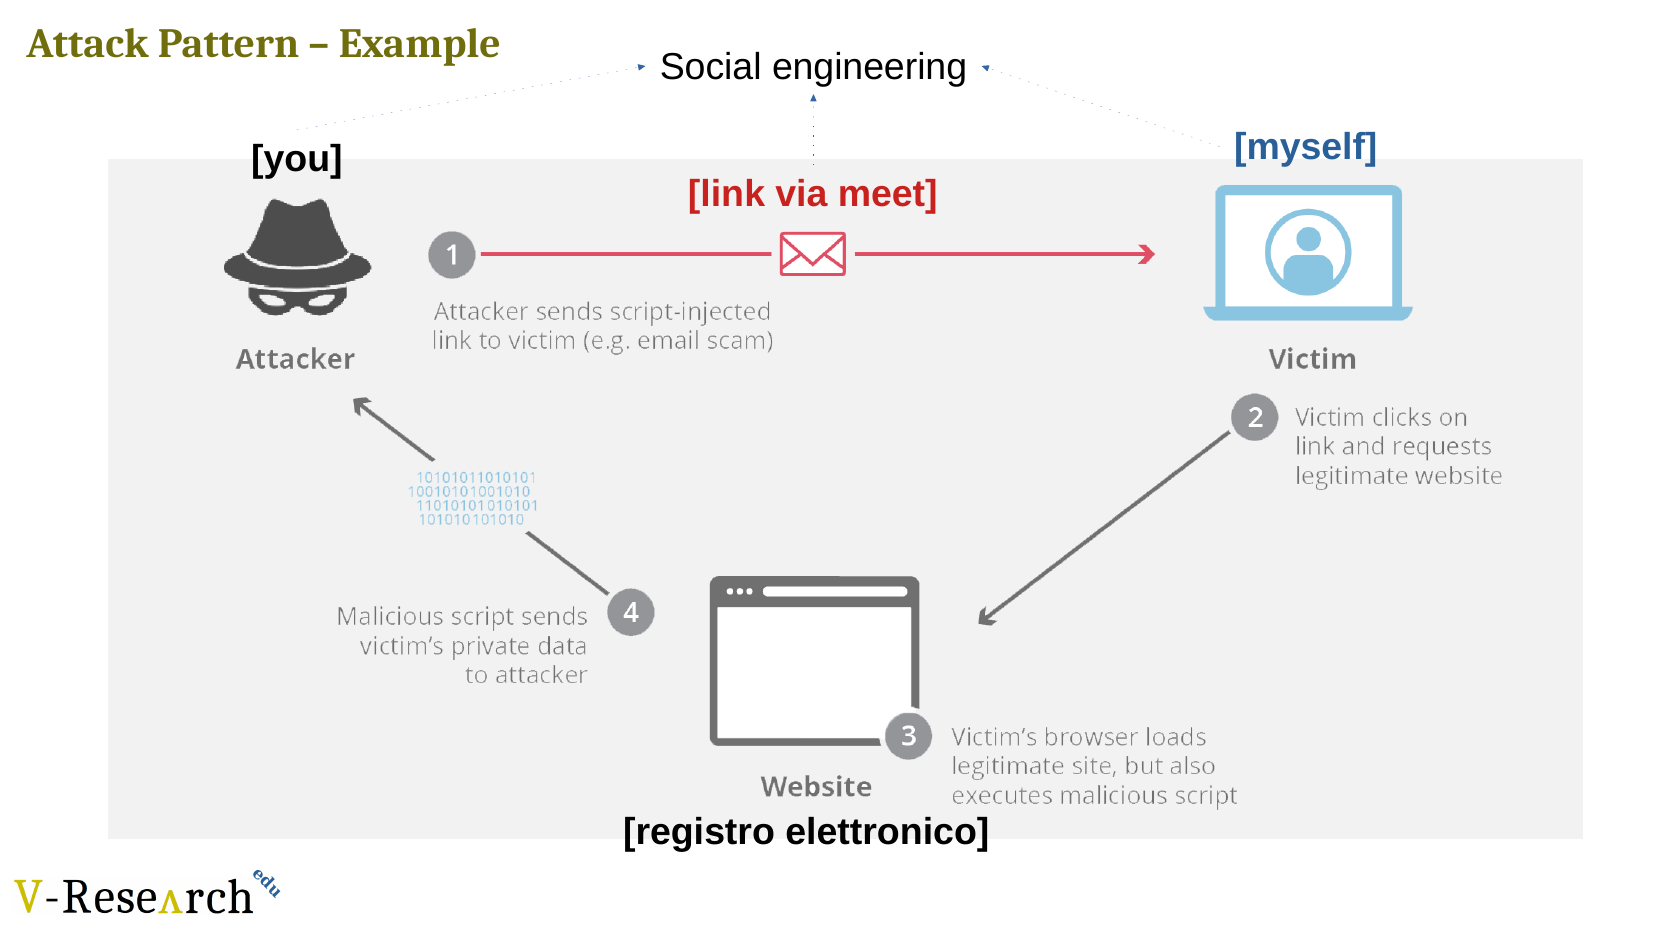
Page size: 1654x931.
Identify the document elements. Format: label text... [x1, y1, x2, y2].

text_box Attack Pattern – Example [11, 12, 1193, 77]
text_box [myself] [1219, 118, 1393, 175]
picture [11, 876, 255, 916]
text_box [link via meet] [673, 165, 953, 223]
picture [108, 159, 1583, 839]
text_box [registro elettronico] [608, 803, 1005, 860]
text_box edu [222, 847, 333, 931]
text_box Social engineering [645, 37, 982, 95]
text_box [you] [236, 129, 358, 187]
